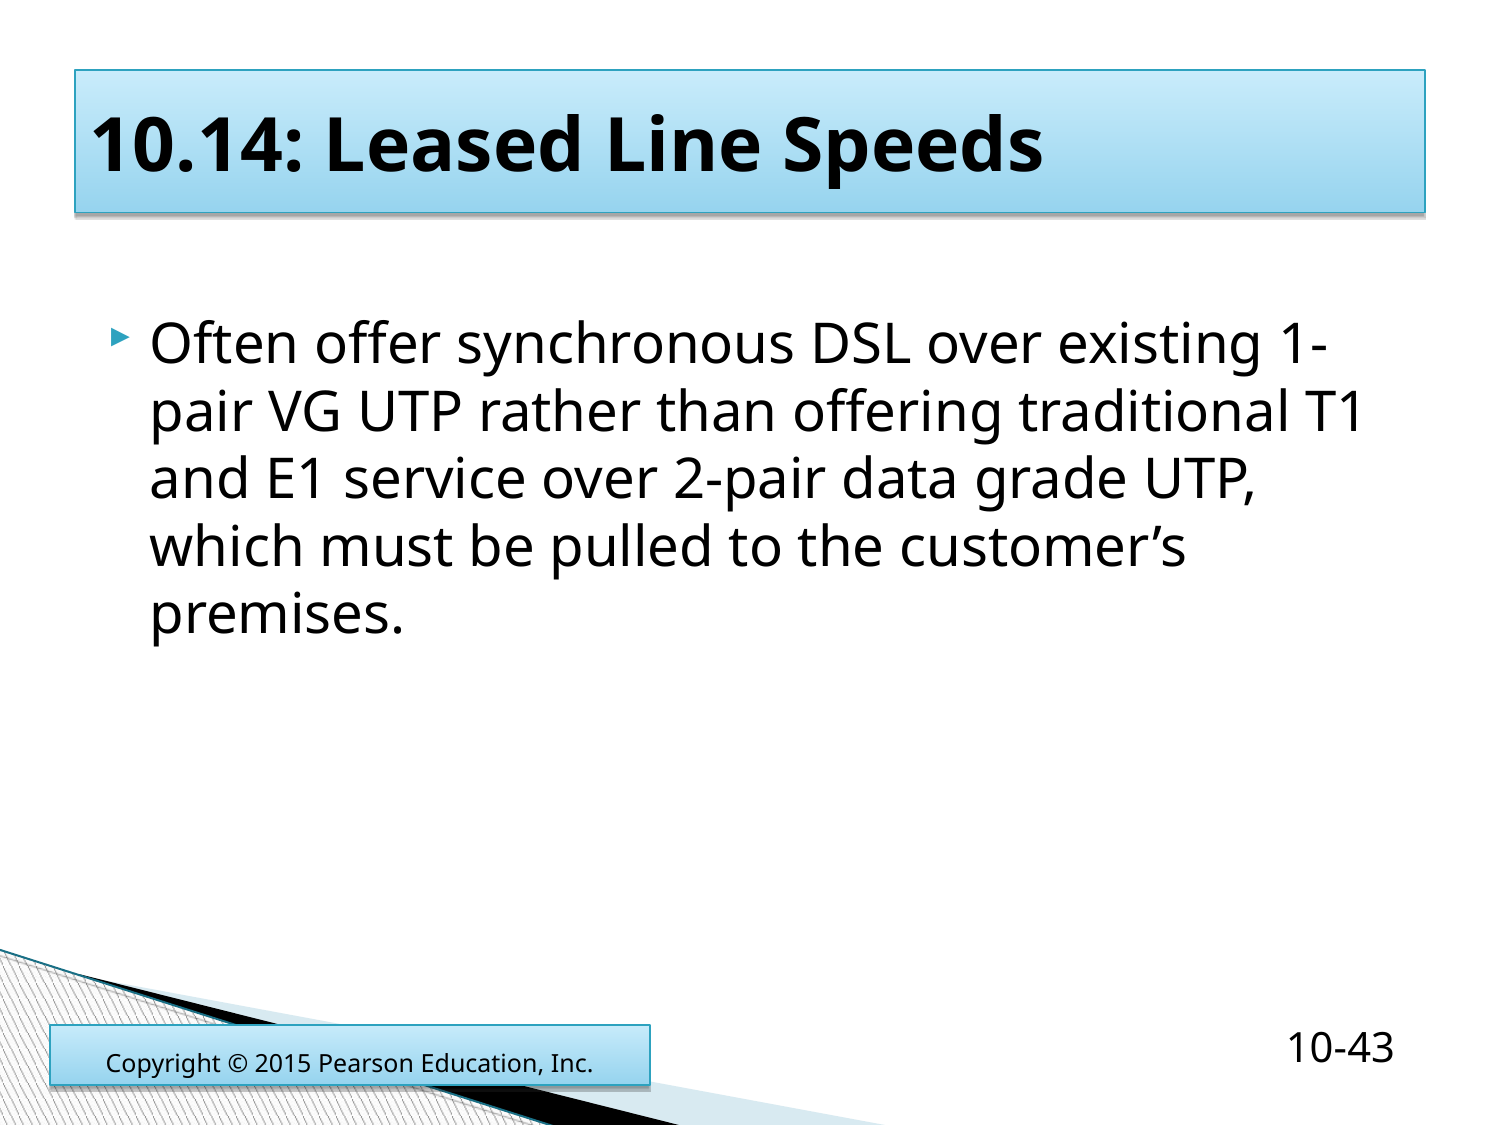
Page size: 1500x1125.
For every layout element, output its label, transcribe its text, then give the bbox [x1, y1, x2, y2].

list Often offer synchronous DSL over existing 1-pair VG UTP rather than offering traditional T1 and E1 service over 2-pair data grade UTP, which must be pulled to the customer’s premises. [75, 299, 1425, 986]
title 10.14: Leased Line Speeds [75, 70, 1425, 213]
footer Copyright © 2015 Pearson Education, Inc. [50, 1025, 650, 1085]
slide_number 10-<number> [1149, 1025, 1410, 1085]
picture [0, 952, 543, 1125]
